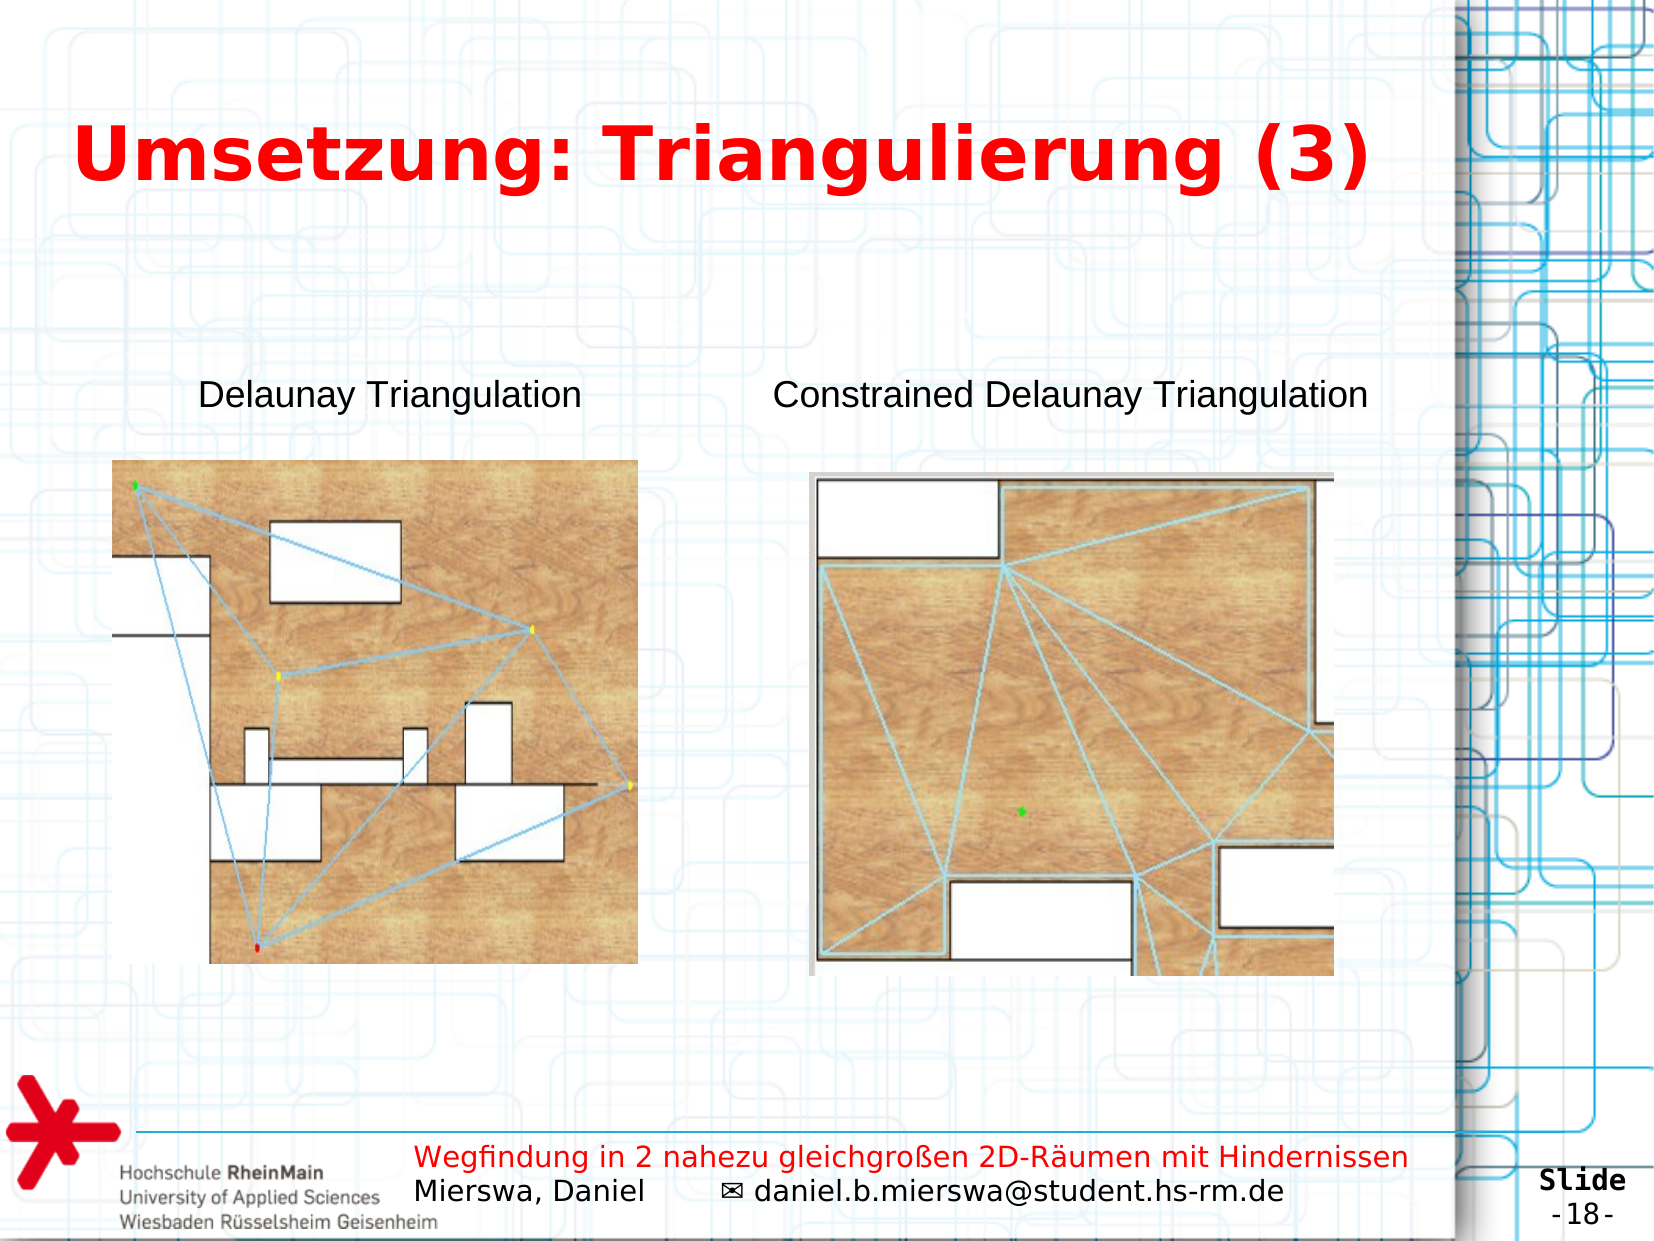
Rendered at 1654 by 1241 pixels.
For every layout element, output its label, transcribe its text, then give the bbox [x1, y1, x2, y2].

picture [0, 0, 1654, 1241]
title Umsetzung: Triangulierung (3) [29, 70, 1418, 239]
text_box Constrained Delaunay Triangulation [757, 366, 1381, 423]
text_box Delaunay Triangulation [183, 366, 595, 423]
